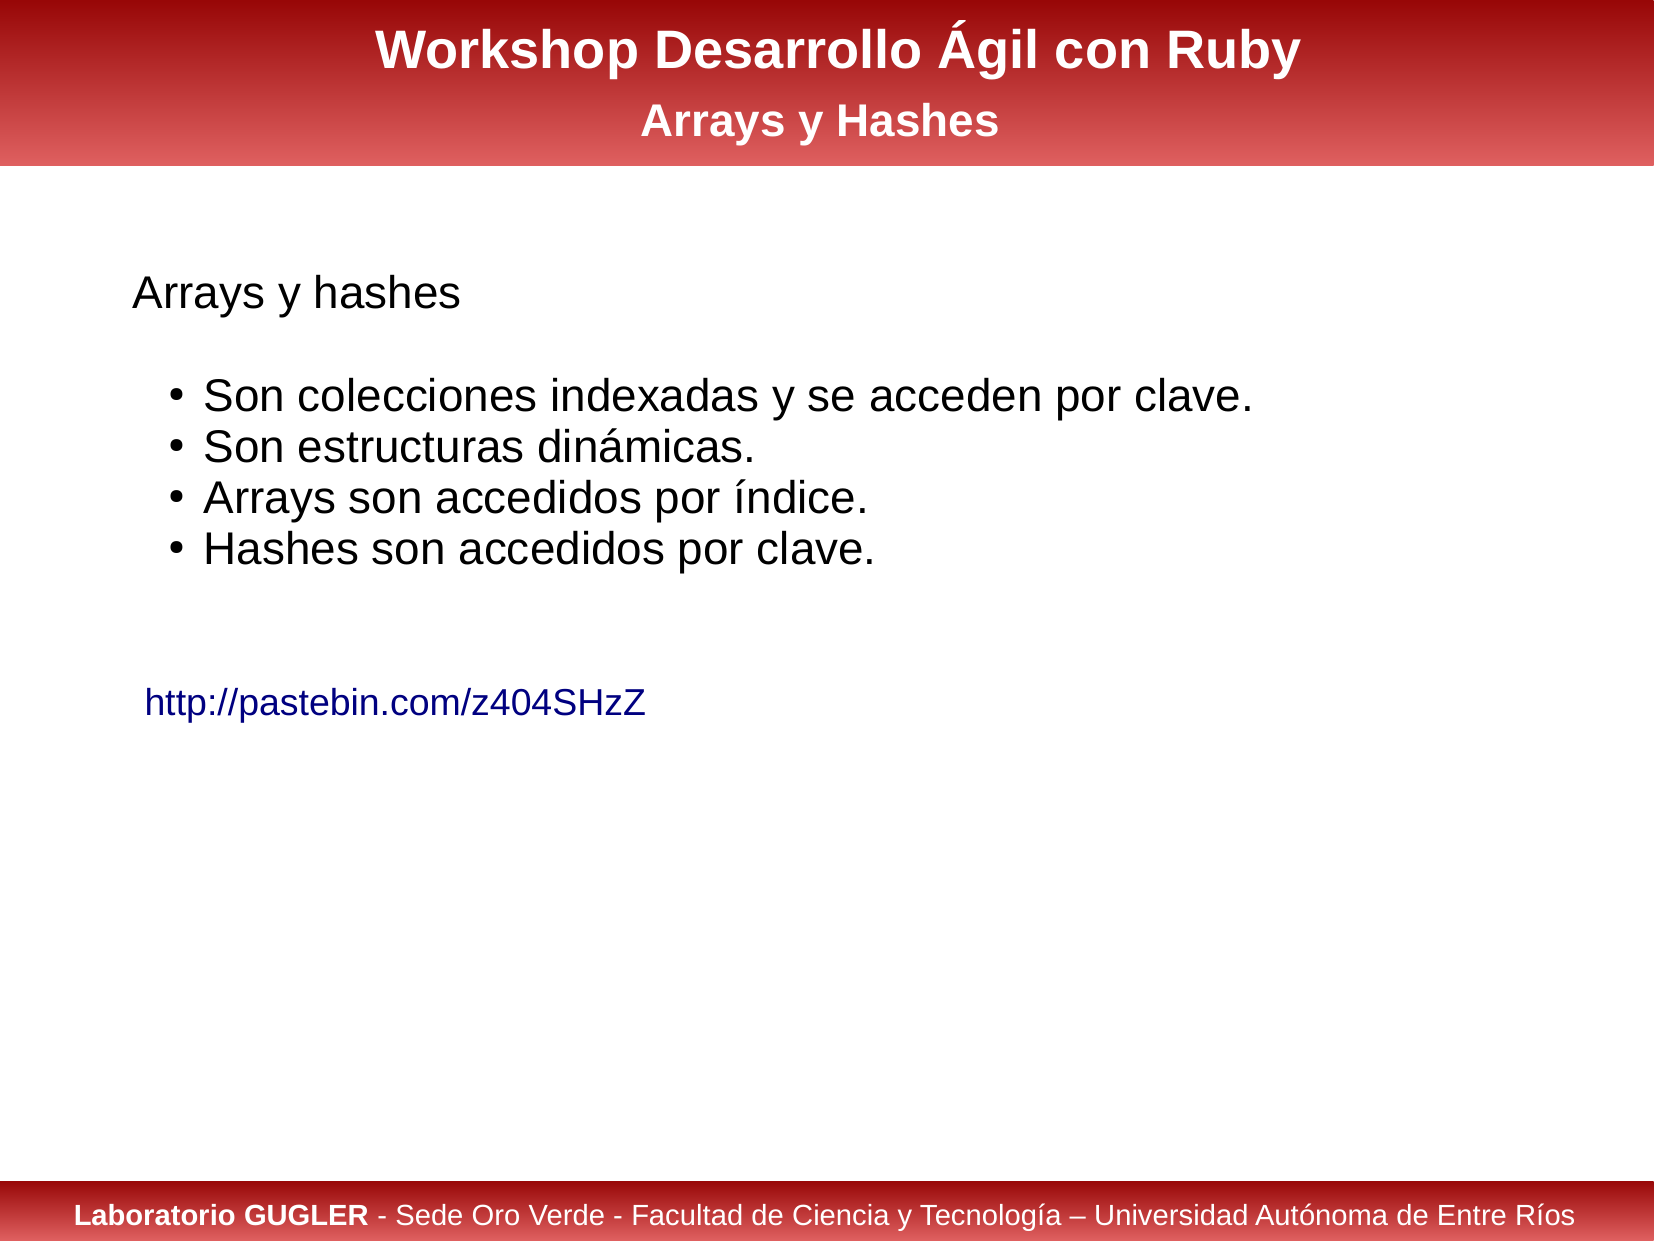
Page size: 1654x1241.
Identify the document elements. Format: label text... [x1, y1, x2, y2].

text_box Arrays y hashes Son colecciones indexadas y se acceden por clave. Son estructuras dinámicas. Arrays son accedidos por índice. Hashes son accedidos por clave. [118, 259, 1270, 583]
text_box http://pastebin.com/z404SHzZ [129, 674, 744, 745]
text_box [0, 0, 1654, 166]
text_box Arrays y Hashes [625, 87, 1099, 154]
text_box [0, 1181, 1654, 1241]
text_box Workshop Desarrollo Ágil con Ruby [360, 11, 1341, 88]
text_box Laboratorio GUGLER - Sede Oro Verde - Facultad de Ciencia y Tecnología – Universidad Autónoma de Entre Ríos [59, 1191, 1595, 1240]
